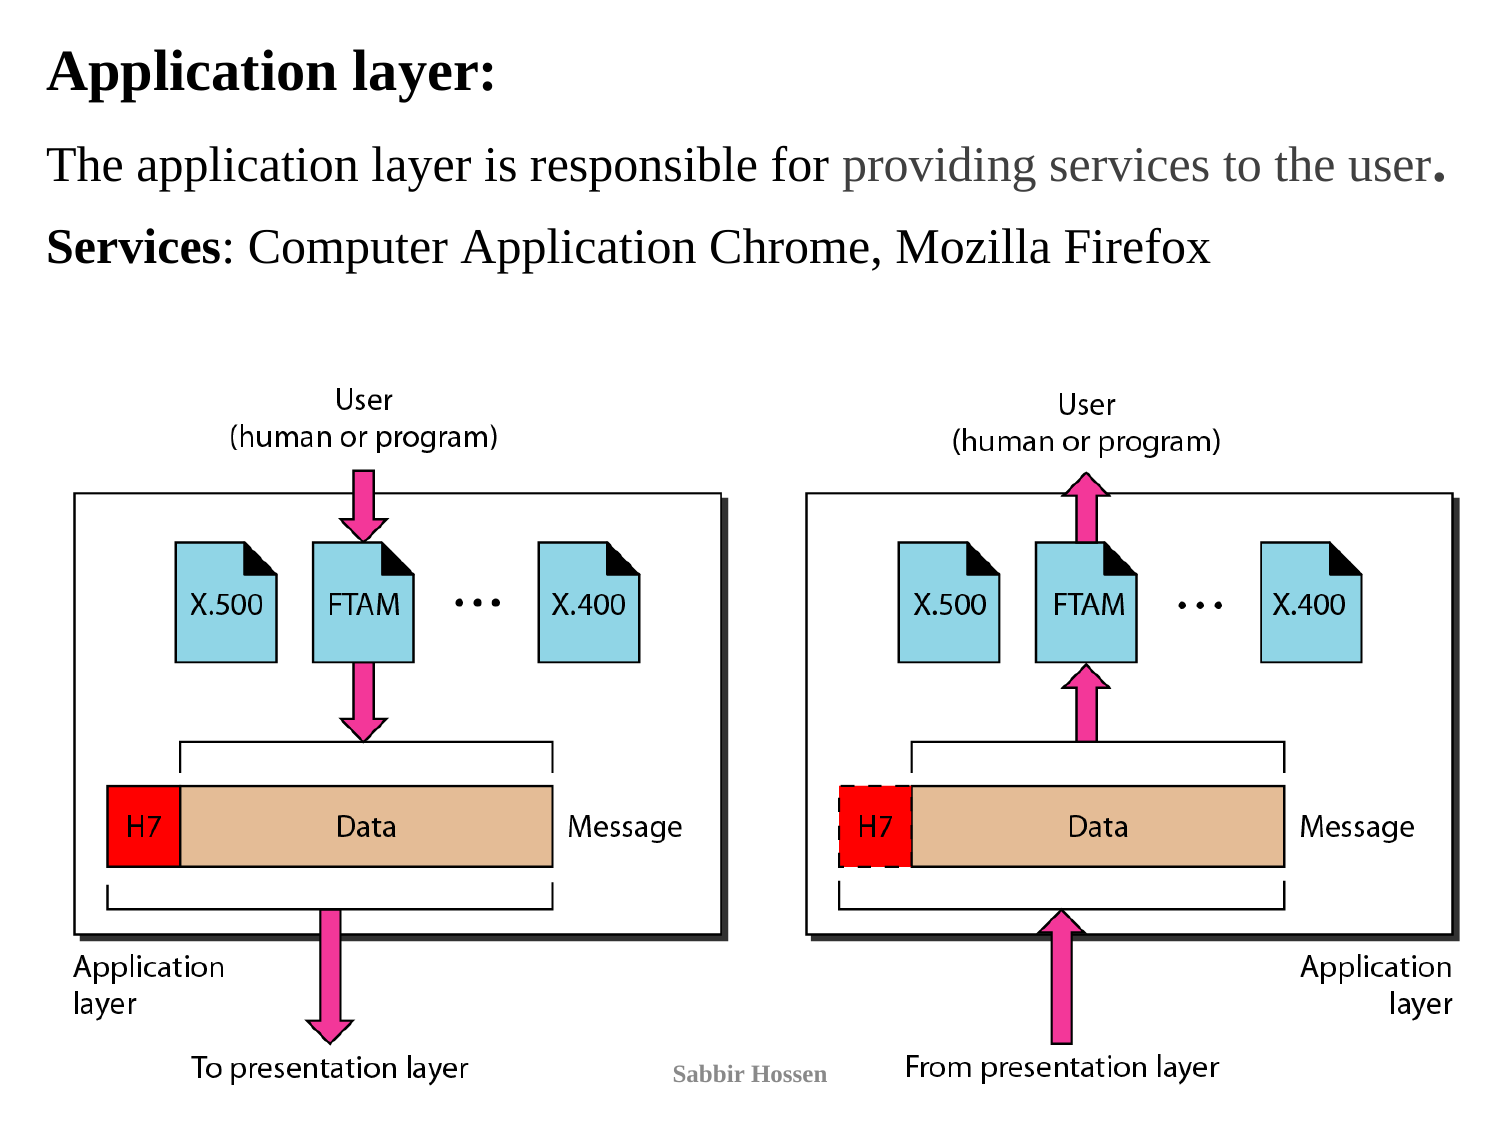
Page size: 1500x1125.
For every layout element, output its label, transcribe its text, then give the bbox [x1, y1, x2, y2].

picture [72, 383, 1460, 1086]
text_box Sabbir Hossen [496, 1042, 1004, 1103]
list Application layer: The application layer is responsible for providing services to the user. Services: Computer Application Chrome, Mozilla Firefox [31, 24, 1500, 1101]
